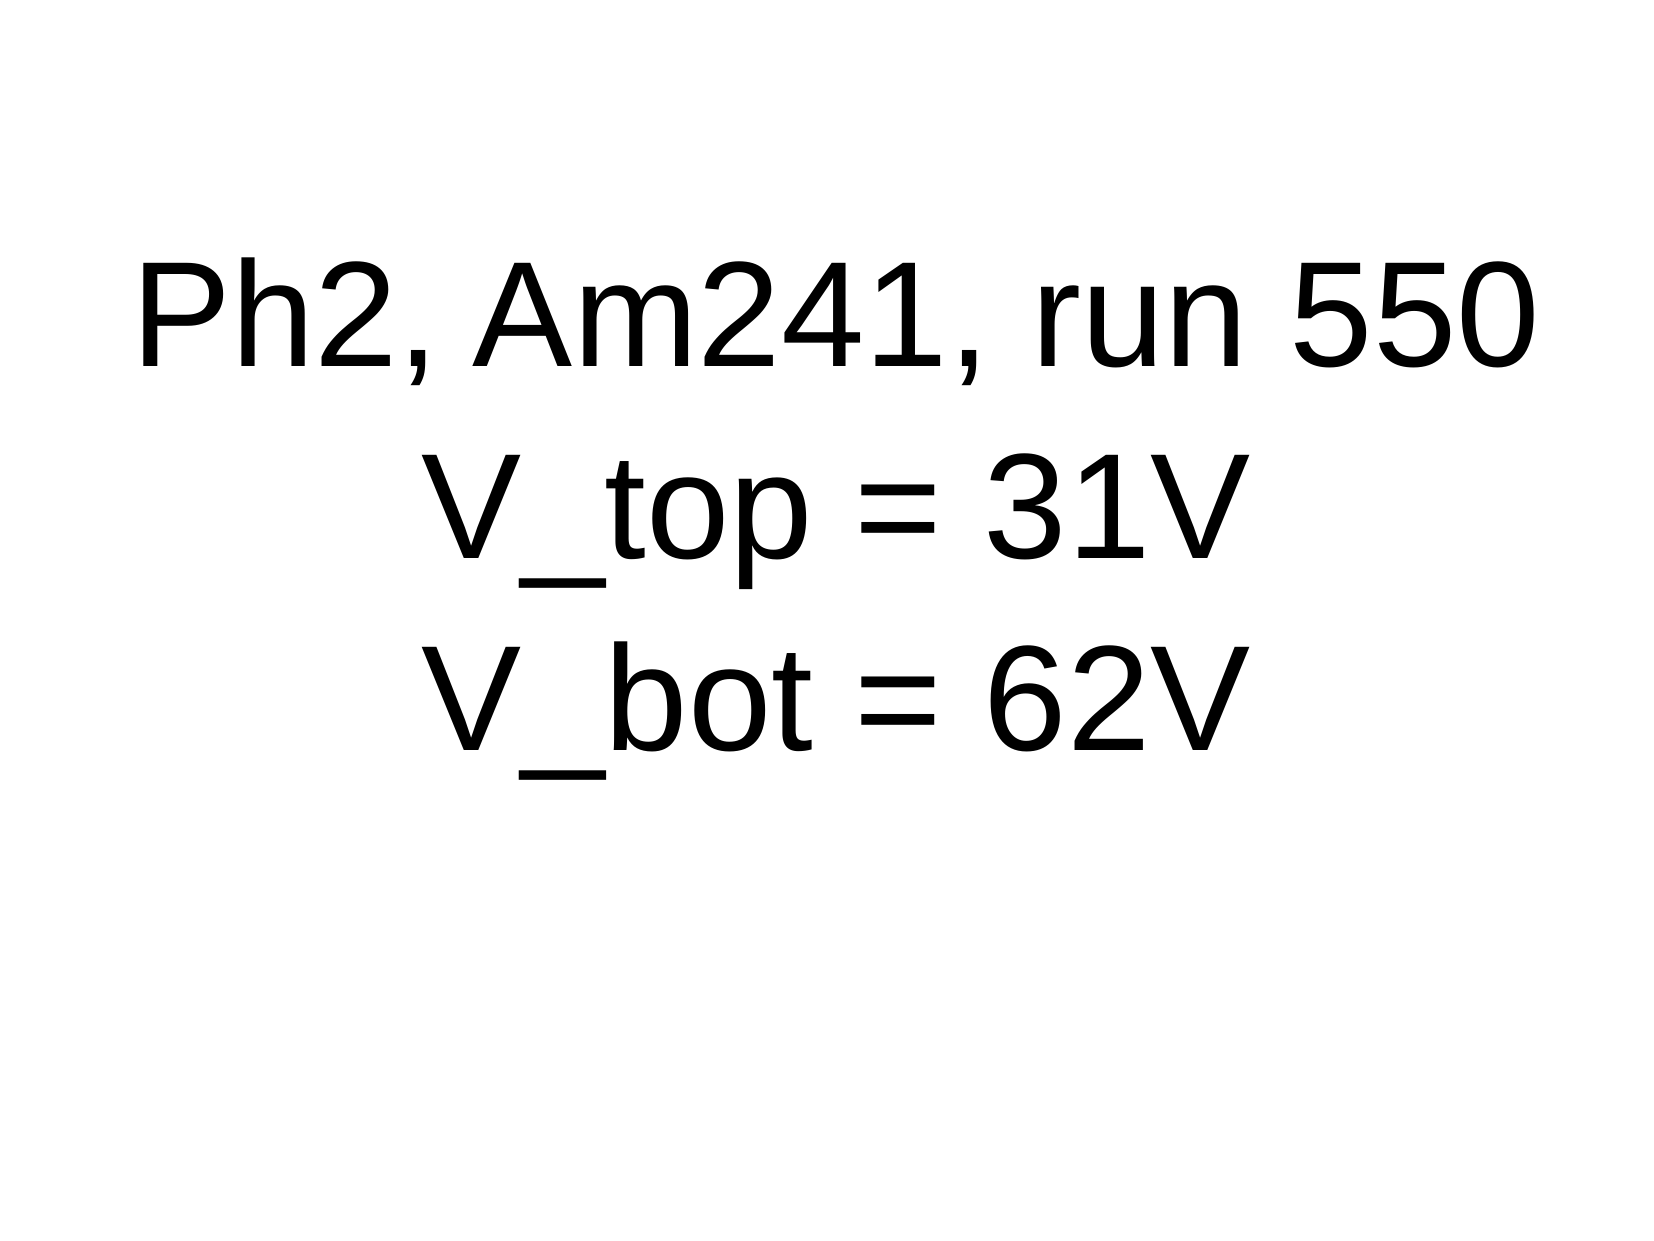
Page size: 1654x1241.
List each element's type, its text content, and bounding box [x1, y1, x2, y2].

text_box Ph2, Am241, run 550 V_top = 31V V_bot = 62V [9, 222, 1654, 790]
